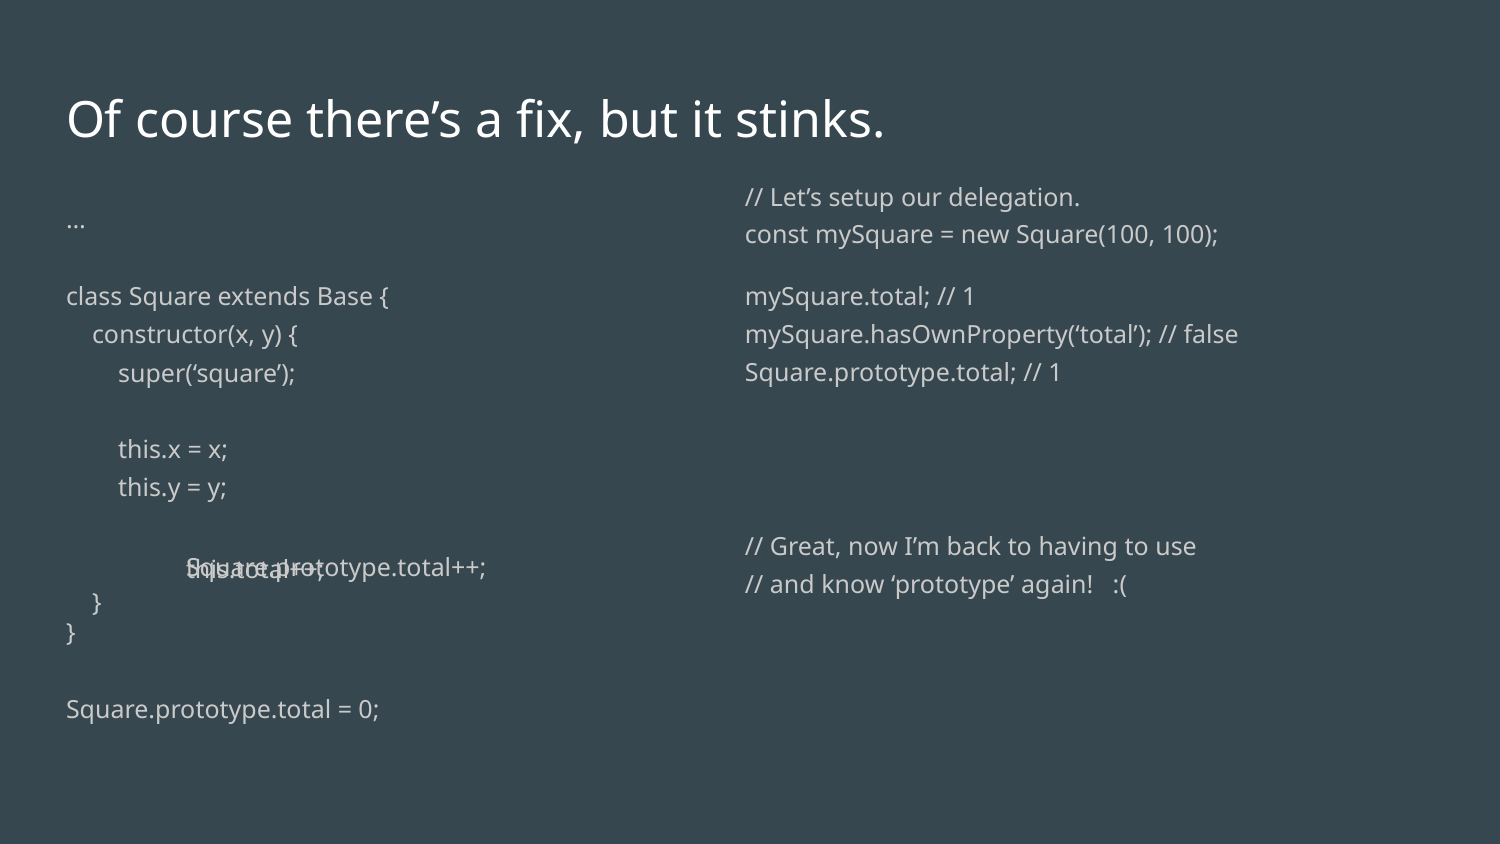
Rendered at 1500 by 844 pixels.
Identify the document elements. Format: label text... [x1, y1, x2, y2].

title Of course there’s a fix, but it stinks. [51, 72, 1449, 167]
text_box mySquare.total; // 1 mySquare.hasOwnProperty(‘total’); // false Square.prototype.total; // 1 [729, 265, 1443, 412]
list // Let’s setup our delegation. const mySquare = new Square(100, 100); [729, 166, 1483, 275]
text_box Square.prototype.total++; [171, 536, 578, 602]
list … class Square extends Base { constructor(x, y) { super(‘square’); this.x = x; this.y = y; } } Square.prototype.total = 0; [51, 189, 708, 750]
text_box // Great, now I’m back to having to use // and know ‘prototype’ again! :( [729, 515, 1387, 624]
